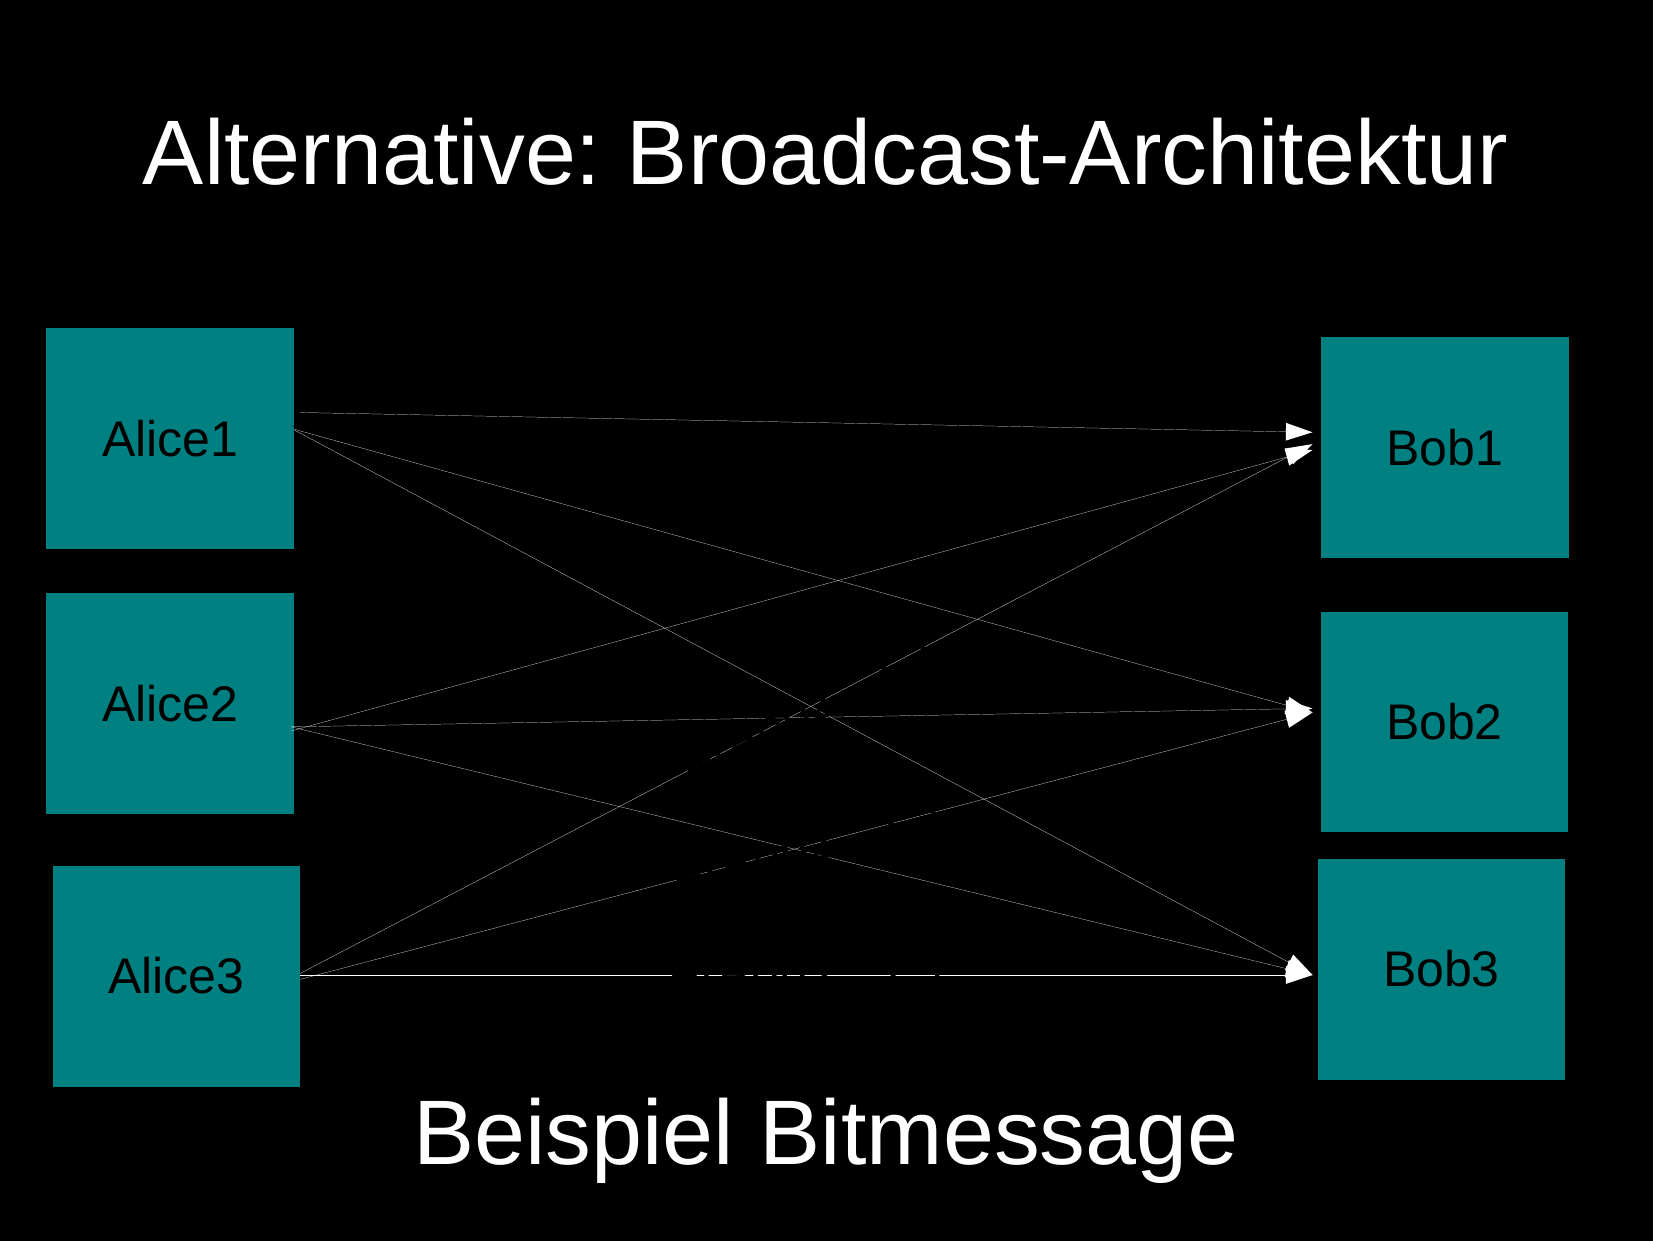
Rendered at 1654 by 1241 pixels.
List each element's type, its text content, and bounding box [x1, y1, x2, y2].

title Alternative: Broadcast-Architektur [82, 49, 1571, 257]
text_box Alice1 [45, 327, 295, 550]
text_box Bob1 [1320, 336, 1570, 559]
text_box Alice2 [45, 592, 295, 815]
title Beispiel Bitmessage [82, 1029, 1571, 1237]
text_box Bob3 [1317, 858, 1566, 1029]
text_box Bob2 [1320, 611, 1569, 833]
text_box Alice3 [52, 865, 301, 1088]
